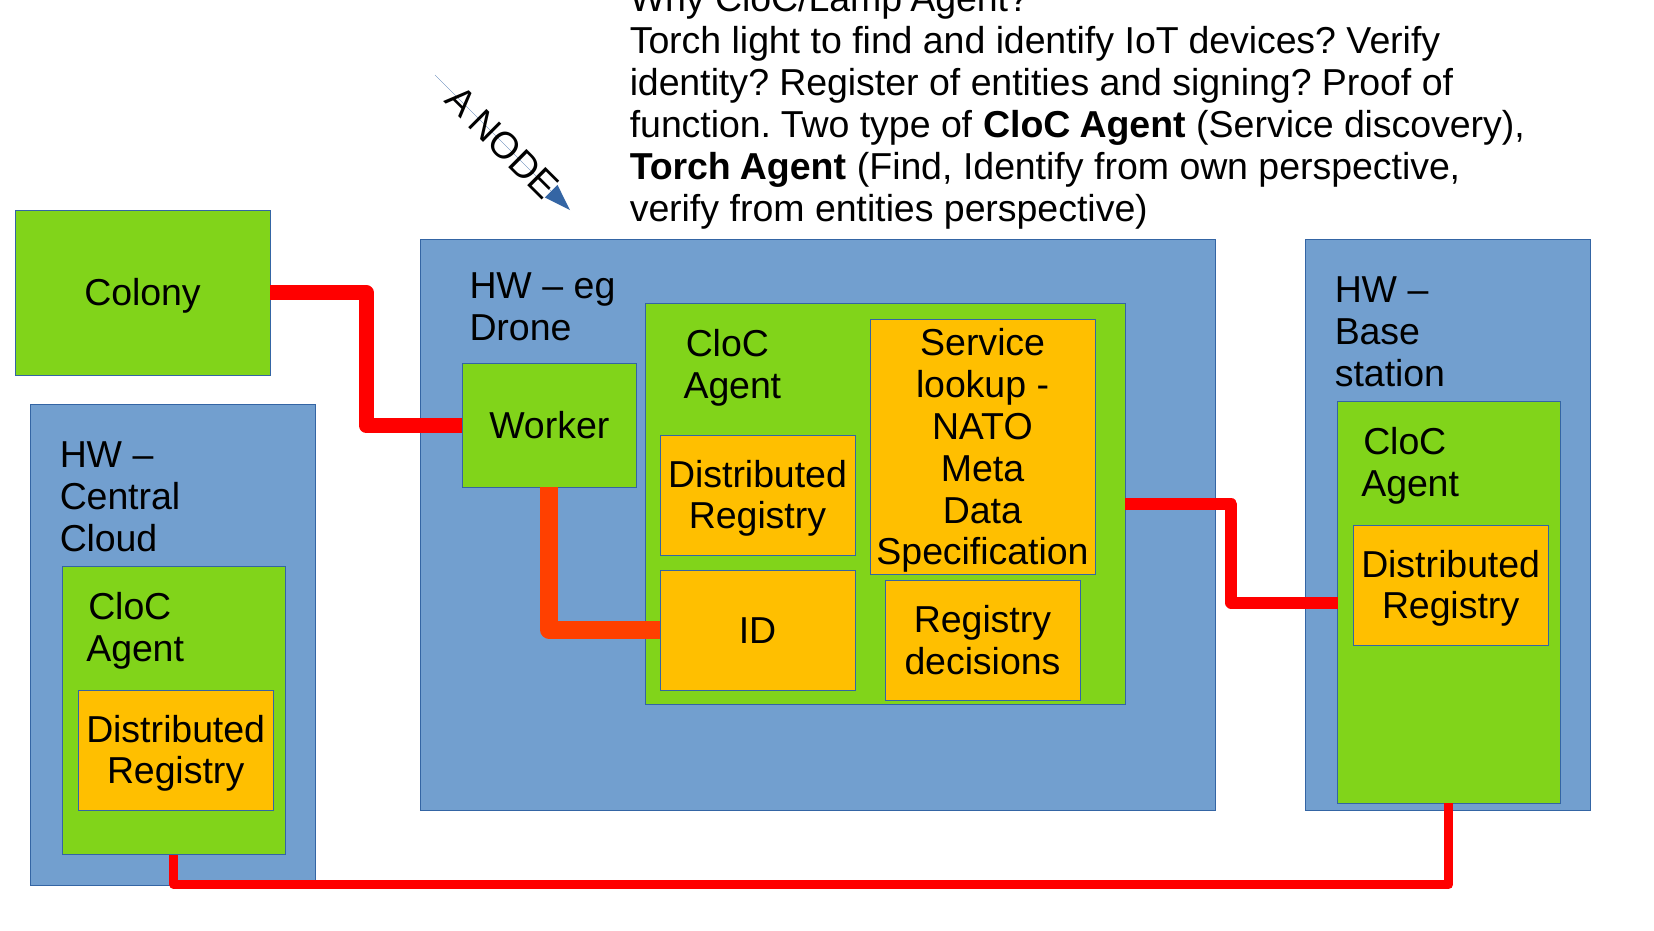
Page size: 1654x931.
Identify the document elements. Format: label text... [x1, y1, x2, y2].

text_box Service lookup - NATO Meta Data Specification [870, 319, 1096, 575]
text_box HW – Central Cloud [45, 426, 237, 567]
text_box [420, 239, 1216, 811]
text_box CloC Agent [1335, 413, 1486, 526]
text_box ID [660, 570, 856, 691]
text_box CloC Agent [636, 315, 829, 432]
text_box [30, 404, 316, 886]
text_box Distributed Registry [1353, 525, 1549, 646]
text_box Distributed Registry [78, 690, 274, 811]
text_box HW – eg Drone [454, 257, 647, 357]
text_box Distributed Registry [660, 435, 856, 556]
text_box Registry decisions [885, 580, 1081, 701]
text_box Colony [15, 210, 271, 376]
text_box [1305, 239, 1591, 811]
text_box Why CloC/Lamp Agent? Torch light to find and identify IoT devices? Verify identity? Register of entities and signing? Proof of function. Two type of CloC Agent (Service discovery), Torch Agent (Find, Identify from own perspective, verify from entities perspective) [615, 0, 1561, 237]
text_box HW – Base station [1320, 261, 1512, 402]
text_box CloC Agent [60, 578, 211, 691]
text_box Worker [462, 363, 637, 488]
